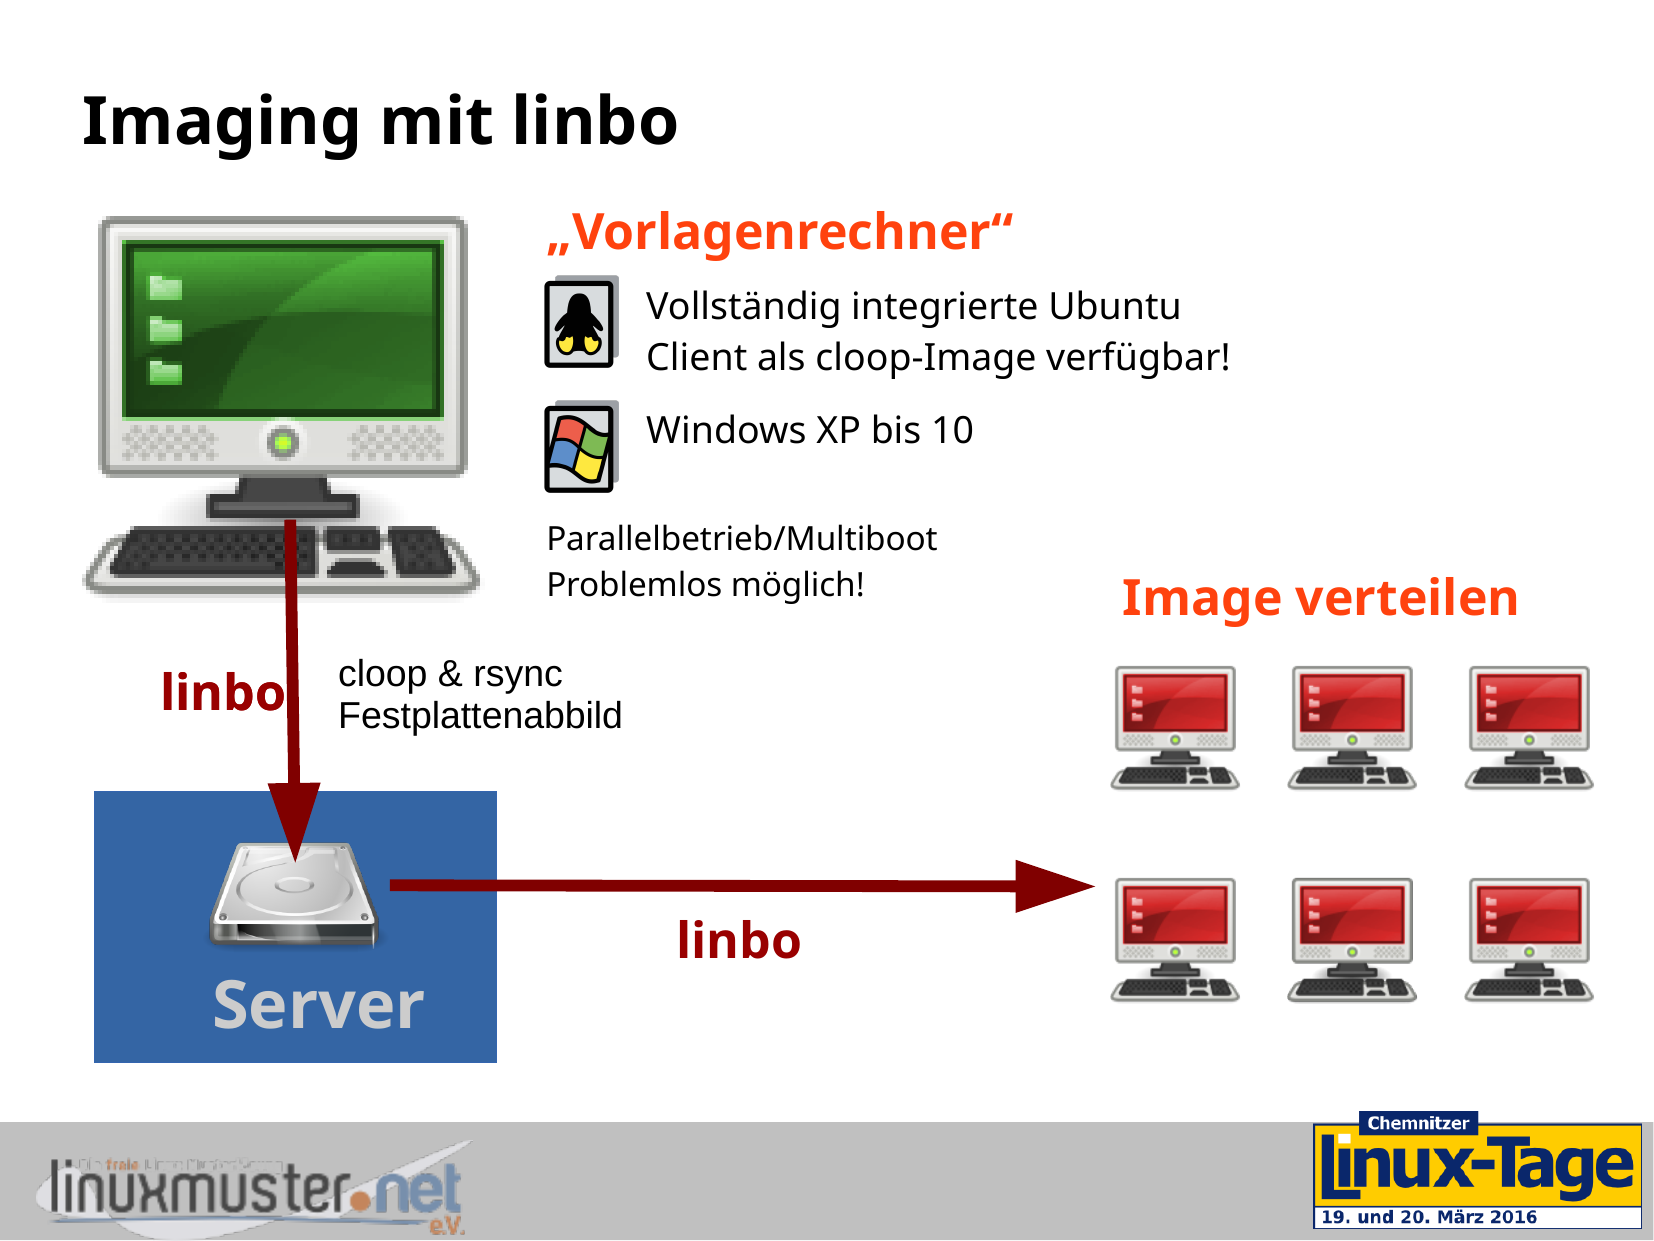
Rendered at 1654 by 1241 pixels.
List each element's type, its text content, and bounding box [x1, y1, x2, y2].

text_box linbo [145, 649, 296, 721]
text_box Image verteilen [1108, 554, 1512, 626]
picture [201, 791, 390, 949]
text_box [390, 791, 497, 879]
text_box Server [197, 949, 402, 1040]
picture [1464, 873, 1595, 1004]
text_box „Vorlagenrechner“ [531, 188, 1010, 261]
text_box Vollständig integrierte Ubuntu Client als cloop-Image verfügbar! [631, 272, 1258, 372]
picture [1313, 1111, 1642, 1229]
text_box Parallelbetrieb/Multiboot Problemlos möglich! [531, 507, 947, 598]
picture [36, 1140, 473, 1241]
picture [1287, 661, 1418, 792]
text_box linbo [661, 897, 812, 1004]
picture [1464, 661, 1595, 792]
picture [1110, 873, 1241, 1004]
picture [1287, 873, 1418, 1004]
text_box [94, 791, 497, 1063]
picture [1110, 661, 1241, 792]
picture [531, 271, 632, 372]
title Imaging mit linbo [82, 49, 1571, 189]
text_box cloop & rsync Festplattenabbild [323, 645, 638, 745]
picture [82, 200, 485, 603]
picture [531, 396, 632, 497]
text_box Windows XP bis 10 [631, 396, 1258, 454]
